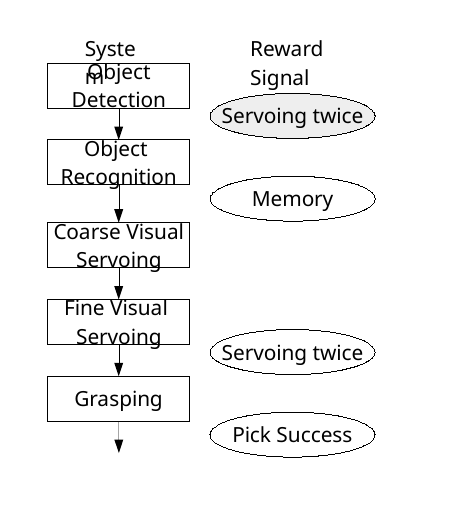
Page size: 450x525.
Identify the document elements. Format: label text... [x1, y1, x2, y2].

text_box Coarse Visual Servoing [47, 222, 190, 268]
text_box Servoing twice [210, 93, 376, 139]
text_box Grasping [47, 376, 190, 422]
text_box Fine Visual Servoing [47, 299, 190, 345]
text_box Pick Success [209, 412, 376, 458]
text_box Object Detection [47, 63, 190, 109]
text_box Object Recognition [47, 139, 190, 185]
text_box Servoing twice [210, 329, 376, 375]
text_box System [70, 27, 165, 79]
text_box Memory [210, 176, 376, 222]
text_box Reward Signal [235, 27, 398, 79]
